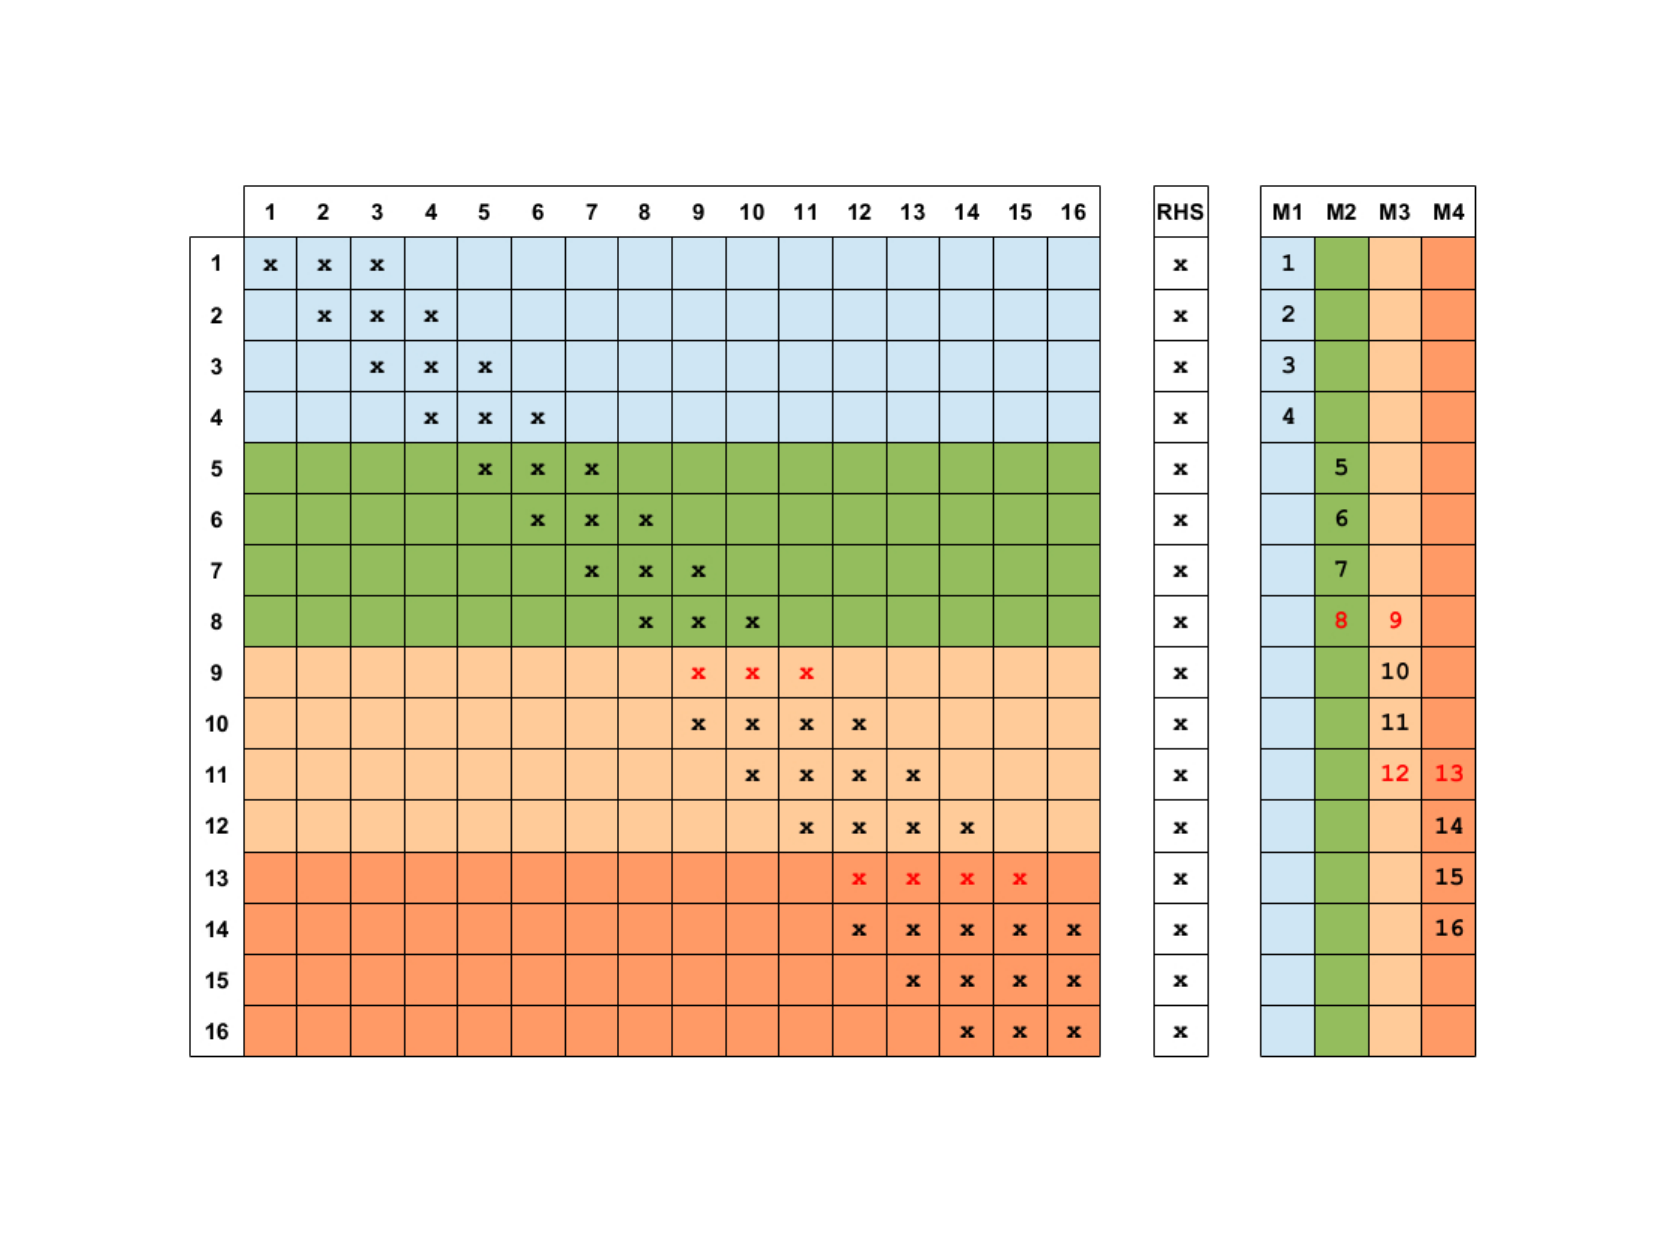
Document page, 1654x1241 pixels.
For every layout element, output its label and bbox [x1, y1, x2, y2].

picture [188, 184, 1478, 1059]
